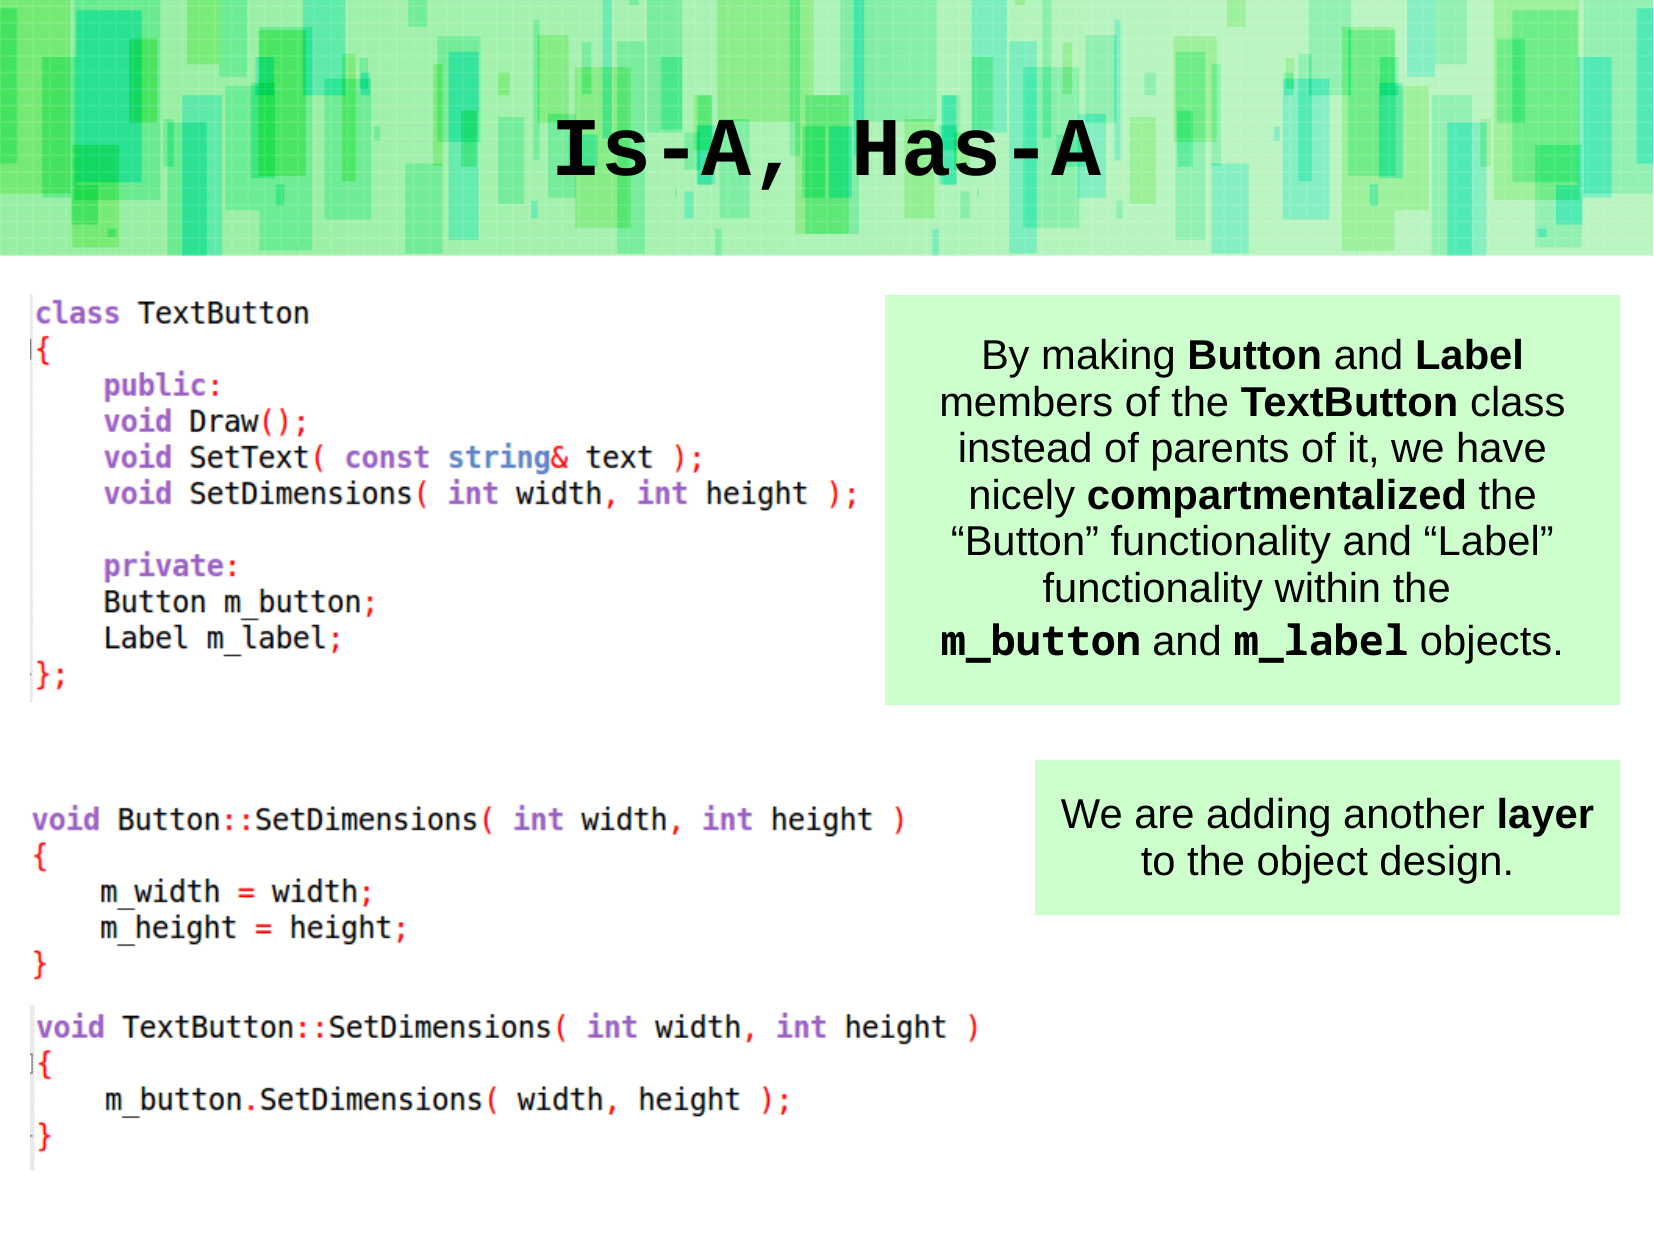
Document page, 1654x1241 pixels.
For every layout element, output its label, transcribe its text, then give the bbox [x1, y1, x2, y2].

picture [0, 0, 1654, 1241]
text_box We are adding another layer to the object design. [1035, 759, 1621, 916]
text_box By making Button and Label members of the TextButton class instead of parents of it, we have nicely compartmentalized the “Button” functionality and “Label” functionality within the m_button and m_label objects. [885, 294, 1621, 706]
title Is-A, Has-A [82, 49, 1571, 257]
